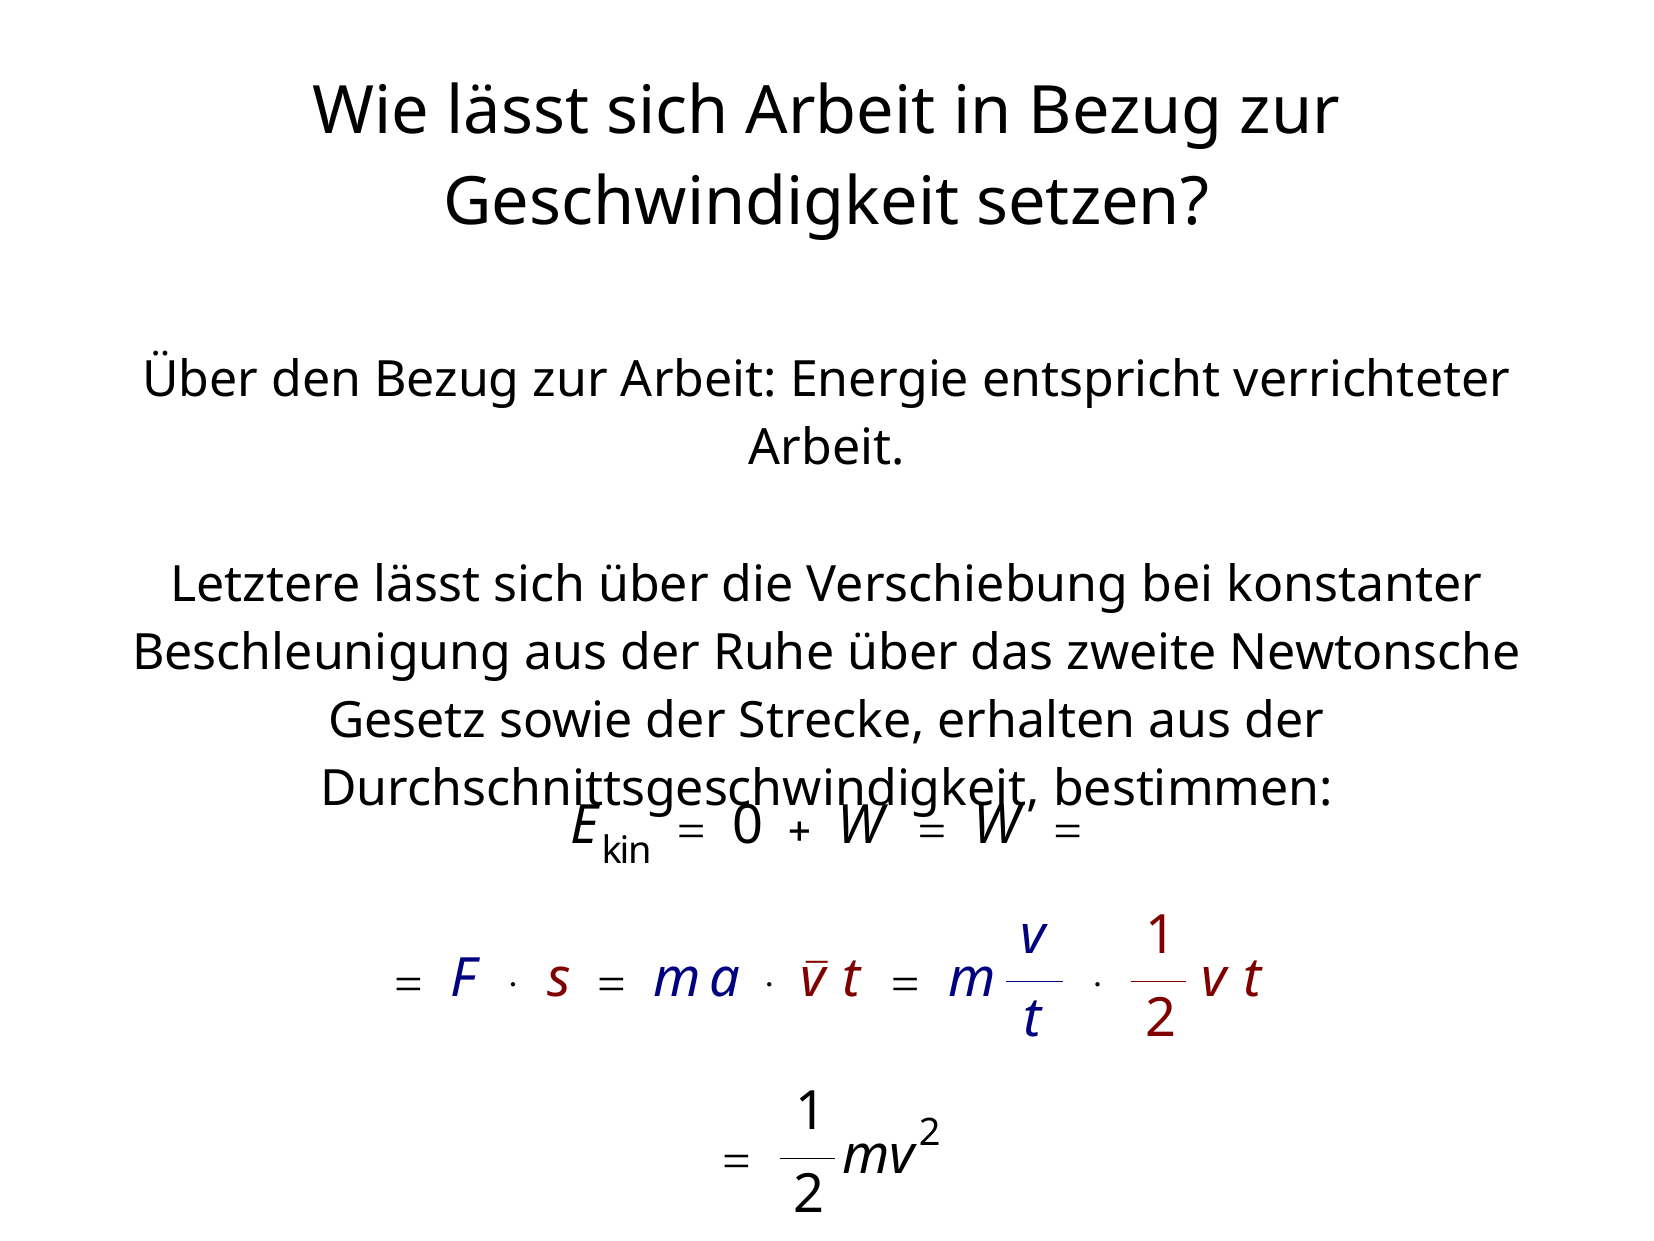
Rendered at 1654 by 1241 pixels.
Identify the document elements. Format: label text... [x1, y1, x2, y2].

chart [381, 792, 1273, 1228]
subtitle Über den Bezug zur Arbeit: Energie entspricht verrichteter Arbeit. Letztere lässt sich über die Verschiebung bei konstanter Beschleunigung aus der Ruhe über das zweite Newtonsche Gesetz sowie der Strecke, erhalten aus der Durchschnittsgeschwindigkeit, bestimmen: [82, 290, 1571, 1010]
title Wie lässt sich Arbeit in Bezug zur Geschwindigkeit setzen? [82, 49, 1571, 257]
